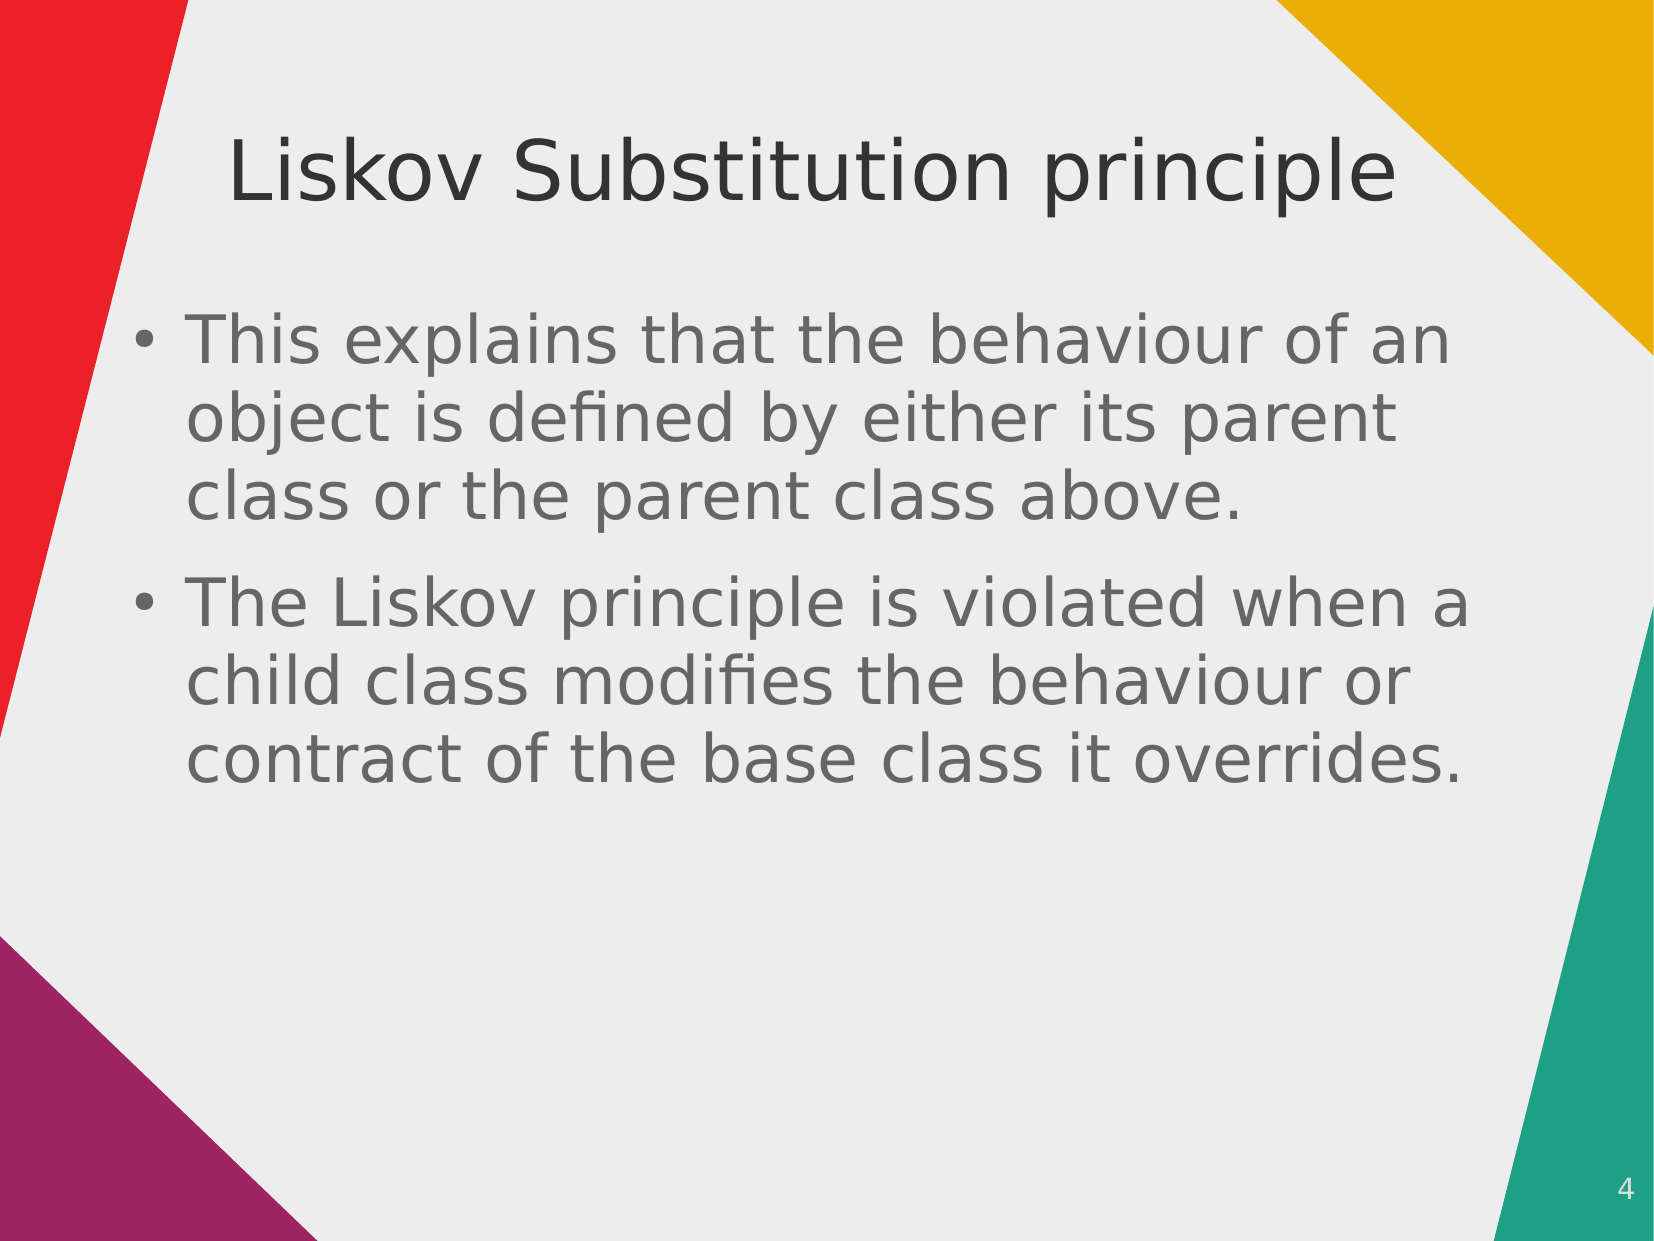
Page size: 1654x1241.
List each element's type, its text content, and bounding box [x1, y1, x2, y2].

list This explains that the behaviour of an object is defined by either its parent class or the parent class above. The Liskov principle is violated when a child class modifies the behaviour or contract of the base class it overrides. [114, 302, 1539, 1033]
title Liskov Substitution principle [114, 73, 1539, 271]
